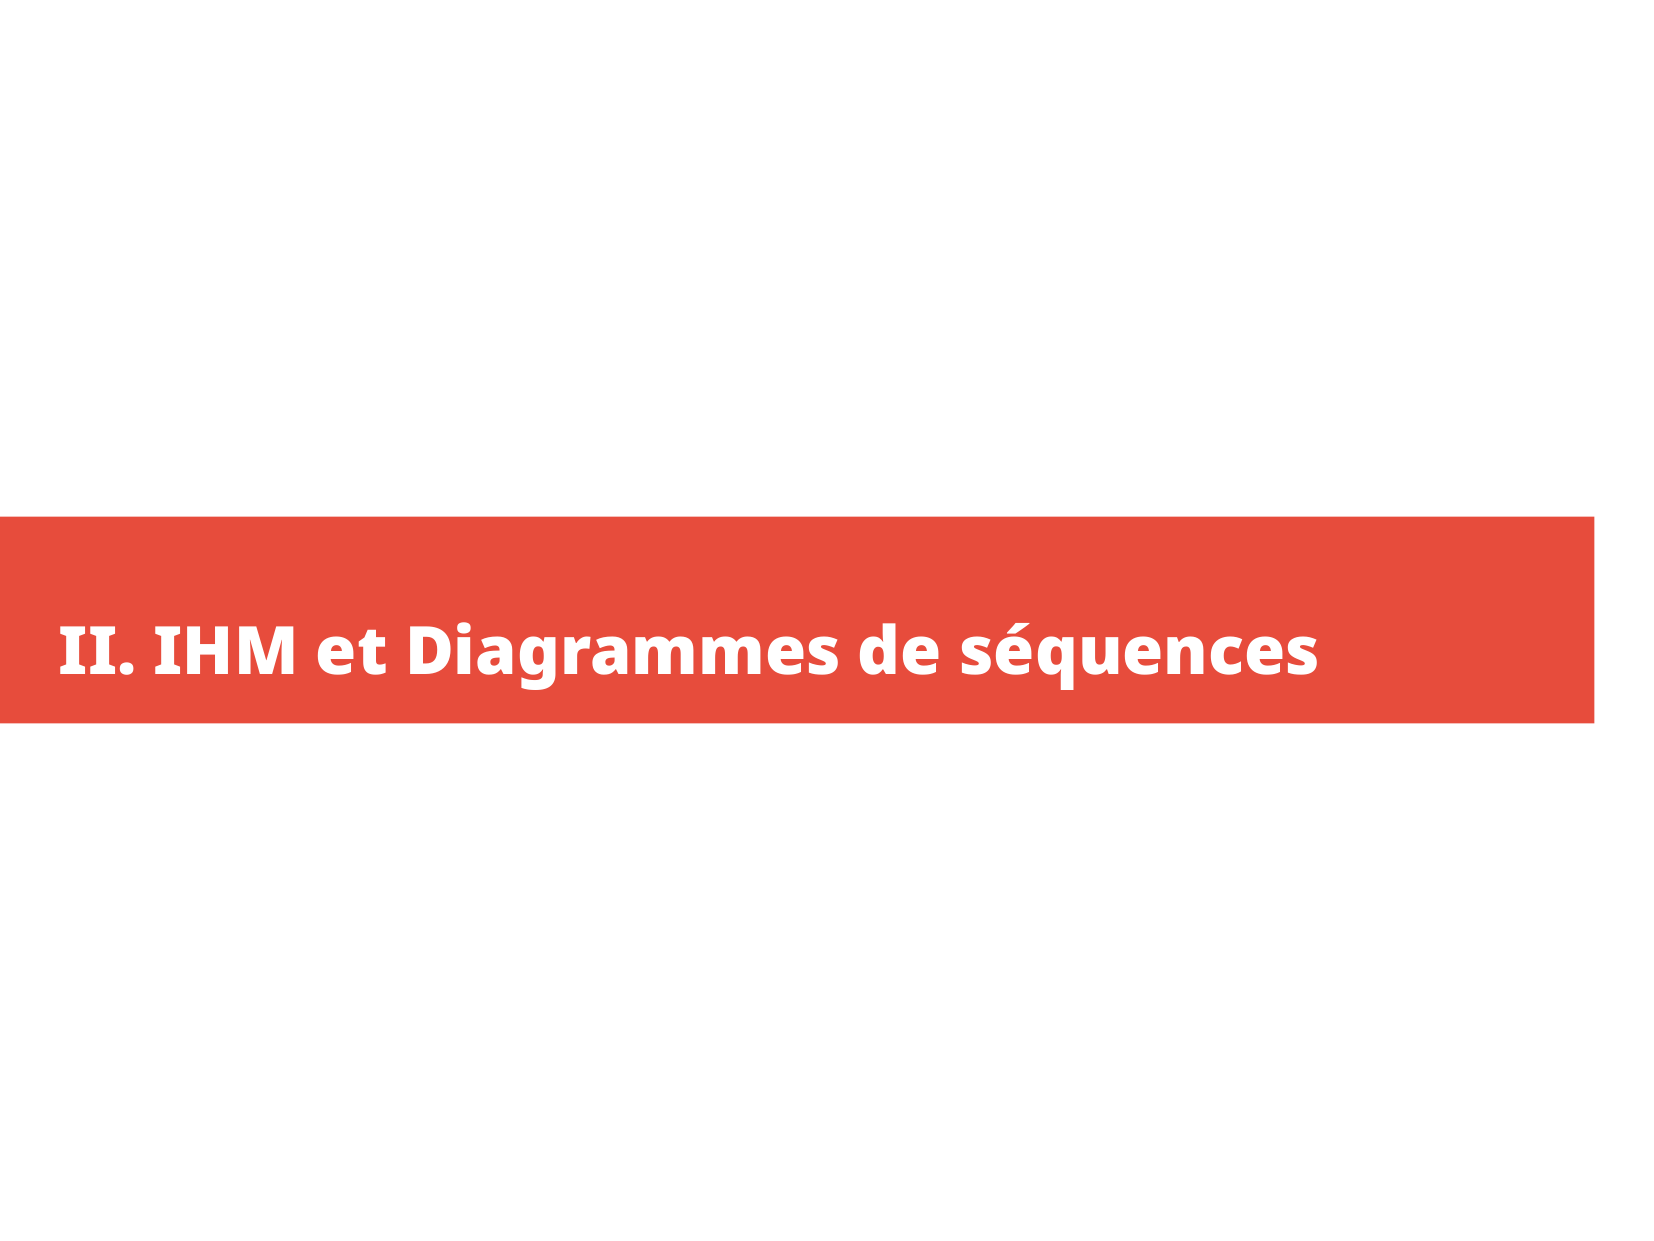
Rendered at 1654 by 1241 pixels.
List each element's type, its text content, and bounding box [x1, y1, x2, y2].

title II. IHM et Diagrammes de séquences [59, 546, 1595, 694]
